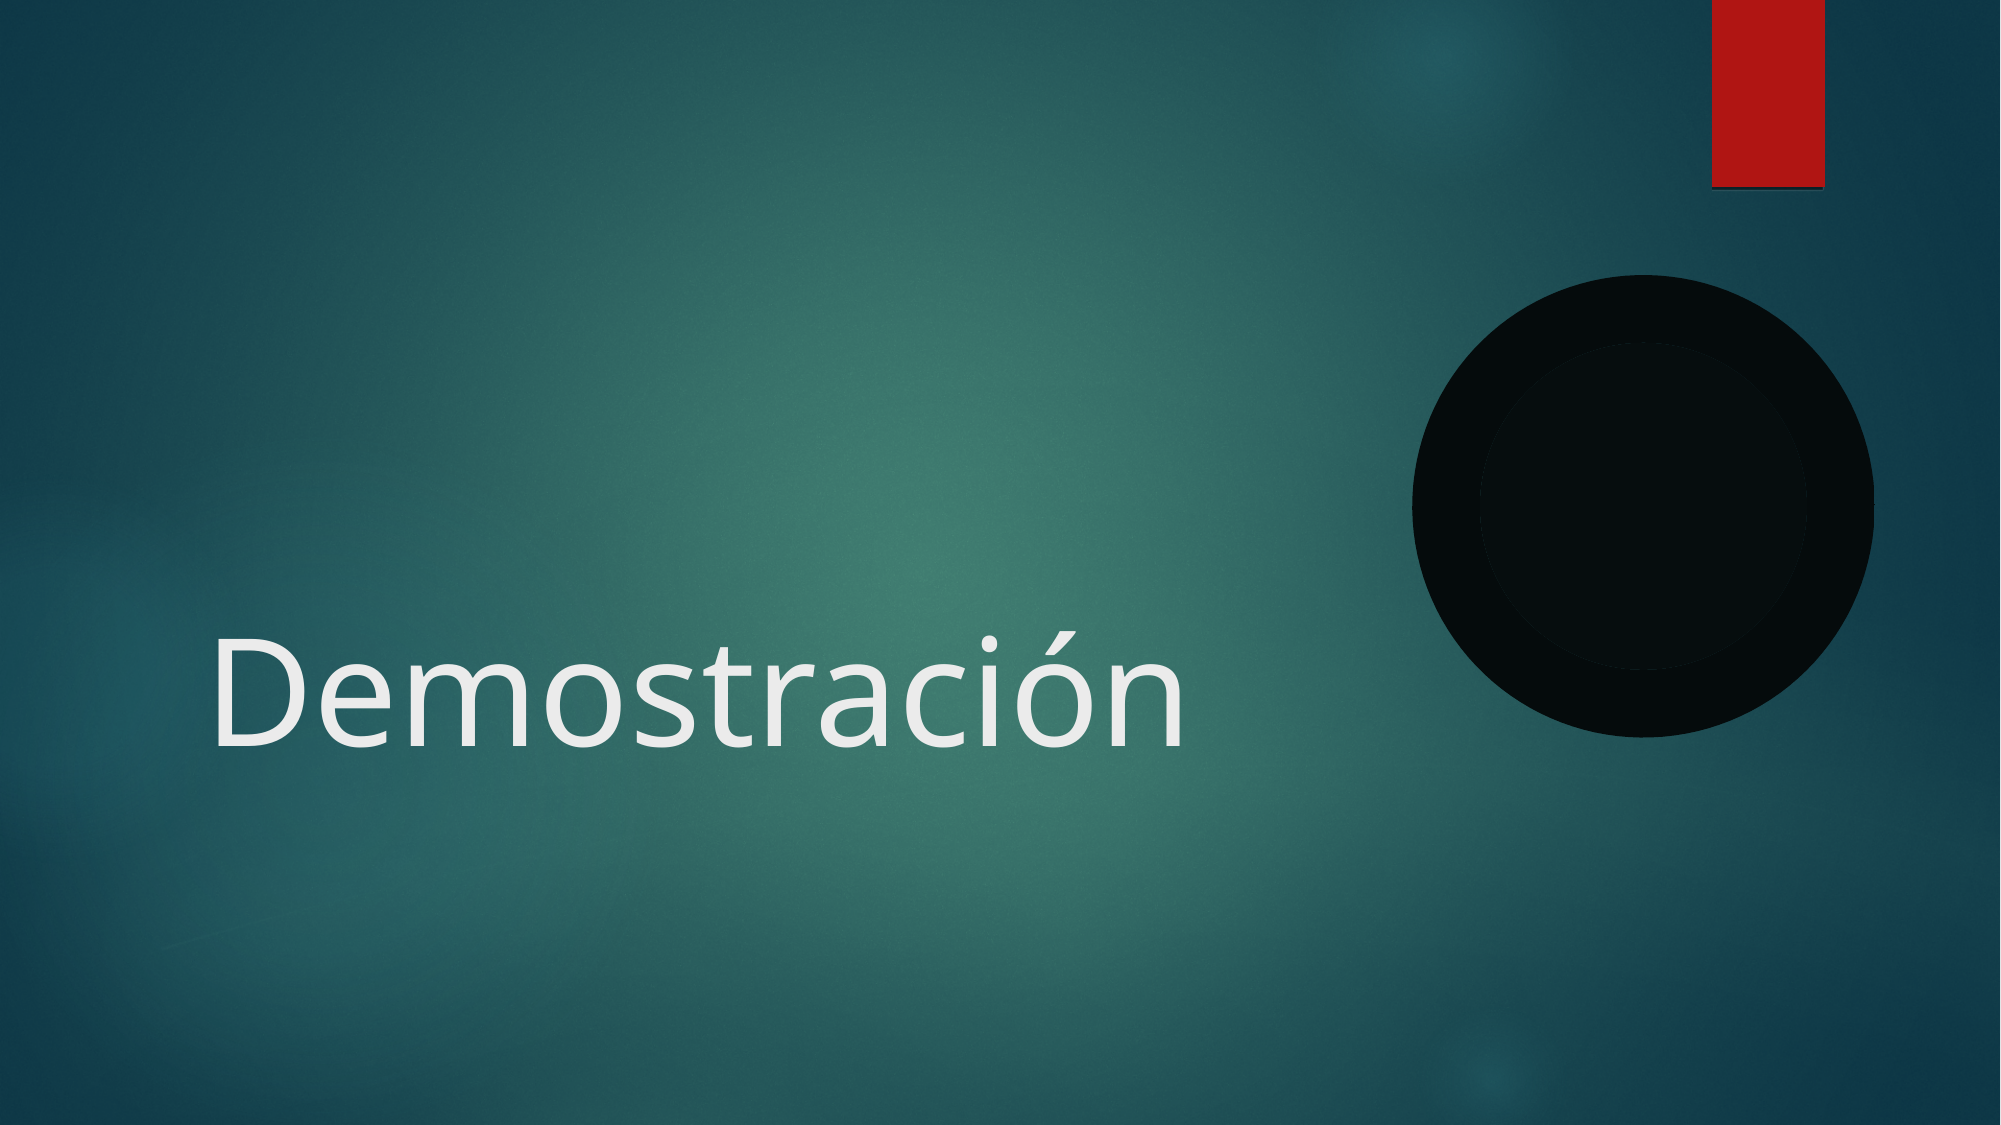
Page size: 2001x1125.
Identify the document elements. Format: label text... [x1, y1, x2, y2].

title Demostración [189, 237, 1638, 784]
